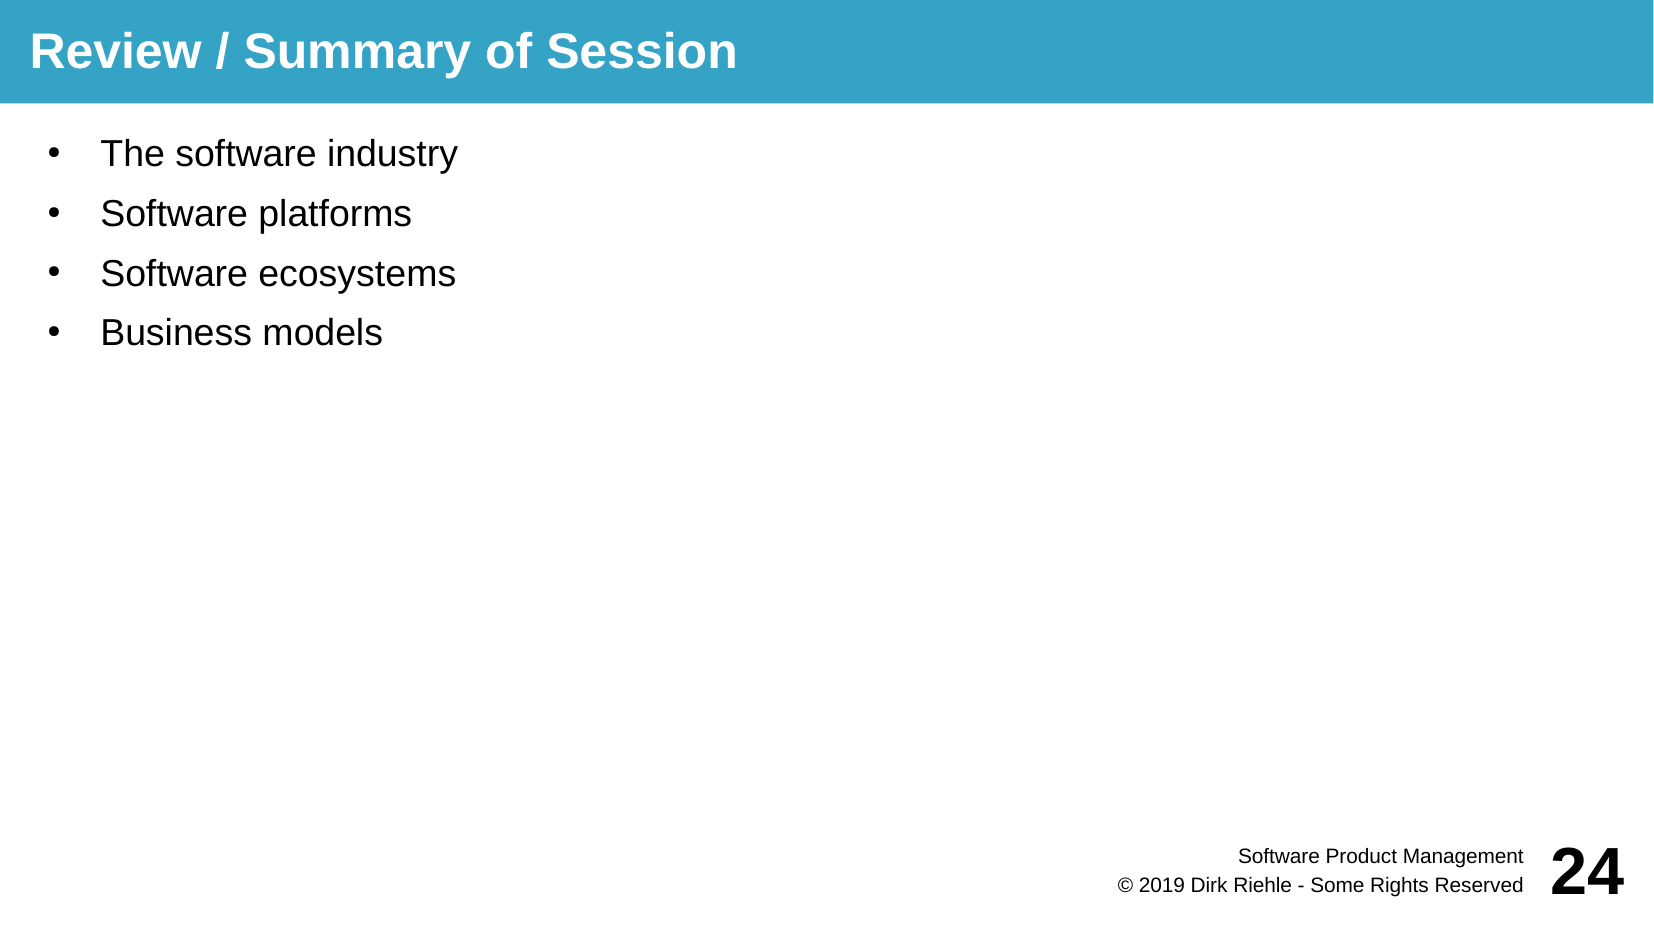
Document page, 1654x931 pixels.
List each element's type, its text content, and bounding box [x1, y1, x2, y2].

list The software industry Software platforms Software ecosystems Business models [29, 132, 1625, 813]
title Review / Summary of Session [0, 0, 1654, 104]
